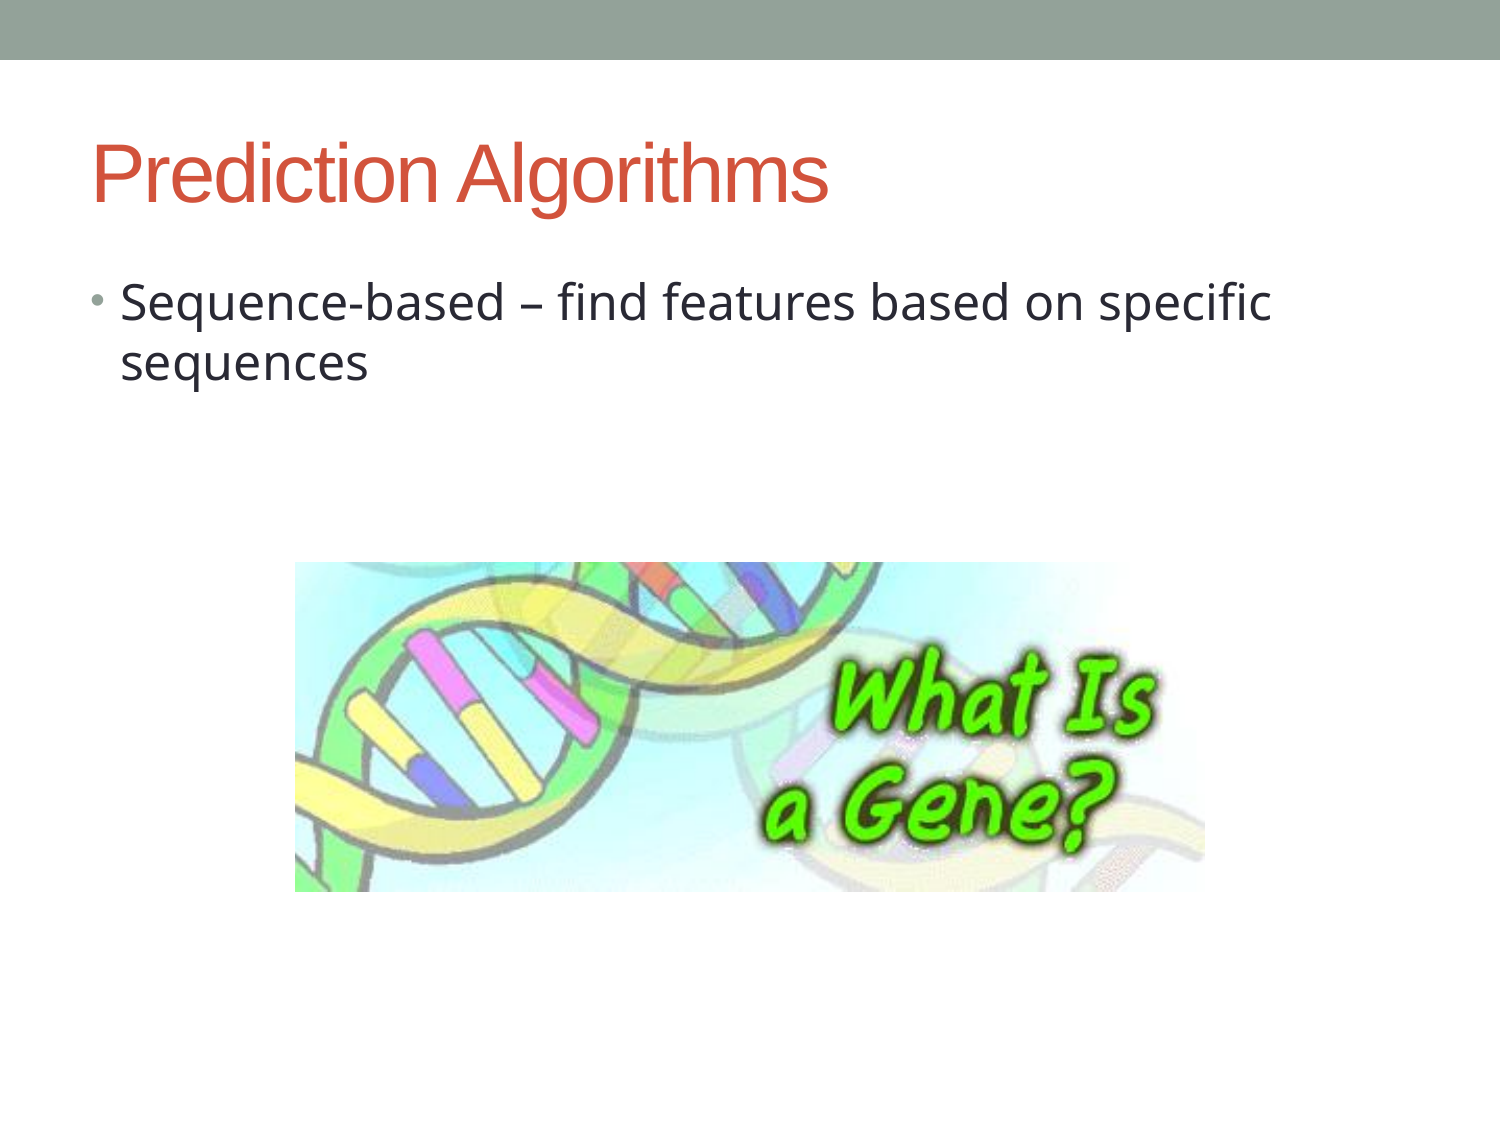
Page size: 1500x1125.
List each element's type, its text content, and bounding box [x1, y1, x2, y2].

title Prediction Algorithms [75, 87, 1425, 250]
list Sequence-based – find features based on specific sequences [75, 262, 1425, 1063]
picture [295, 562, 1205, 892]
